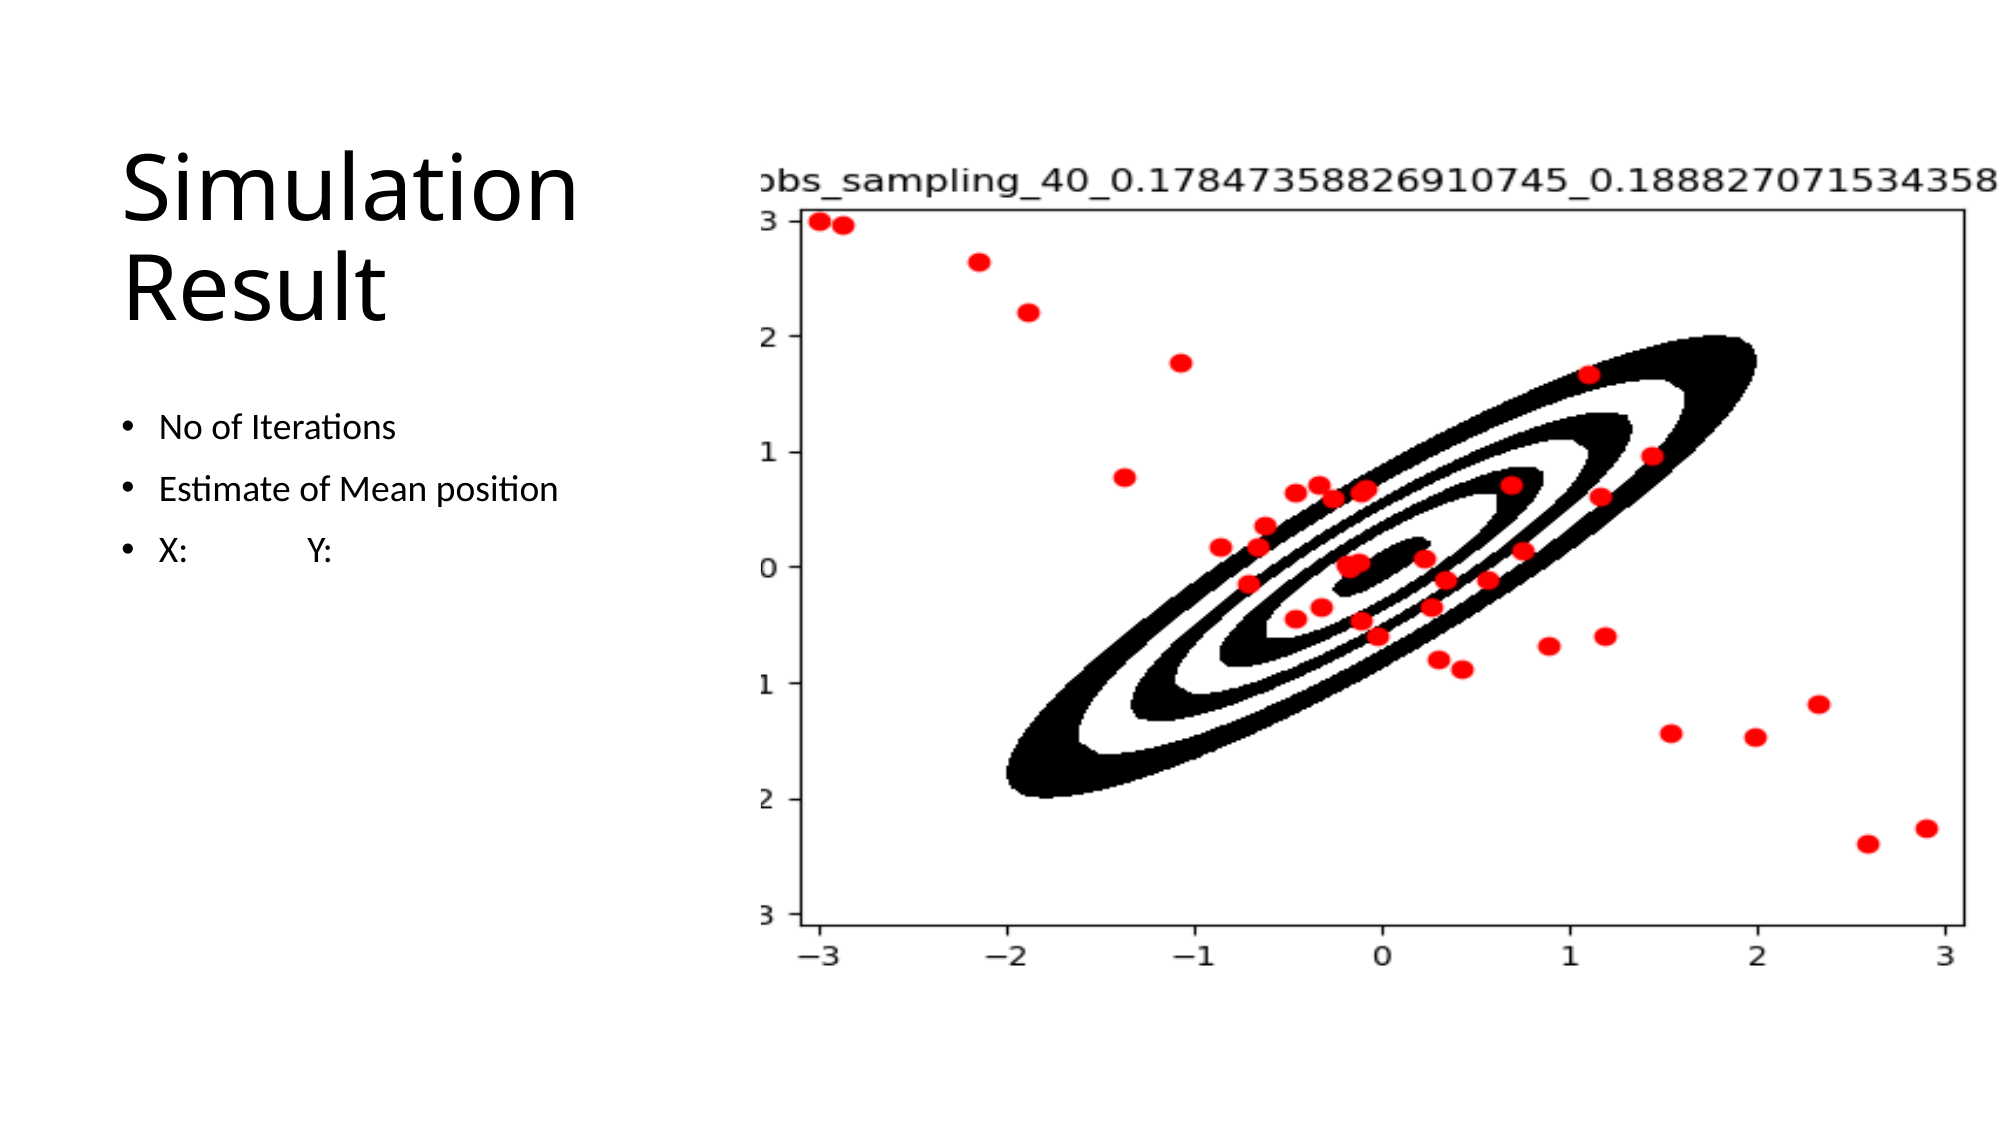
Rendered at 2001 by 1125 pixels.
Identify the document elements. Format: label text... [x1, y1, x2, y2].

picture [760, 97, 2000, 1028]
list No of Iterations Estimate of Mean position X: Y: [106, 399, 706, 1021]
title Simulation Result [106, 103, 706, 379]
